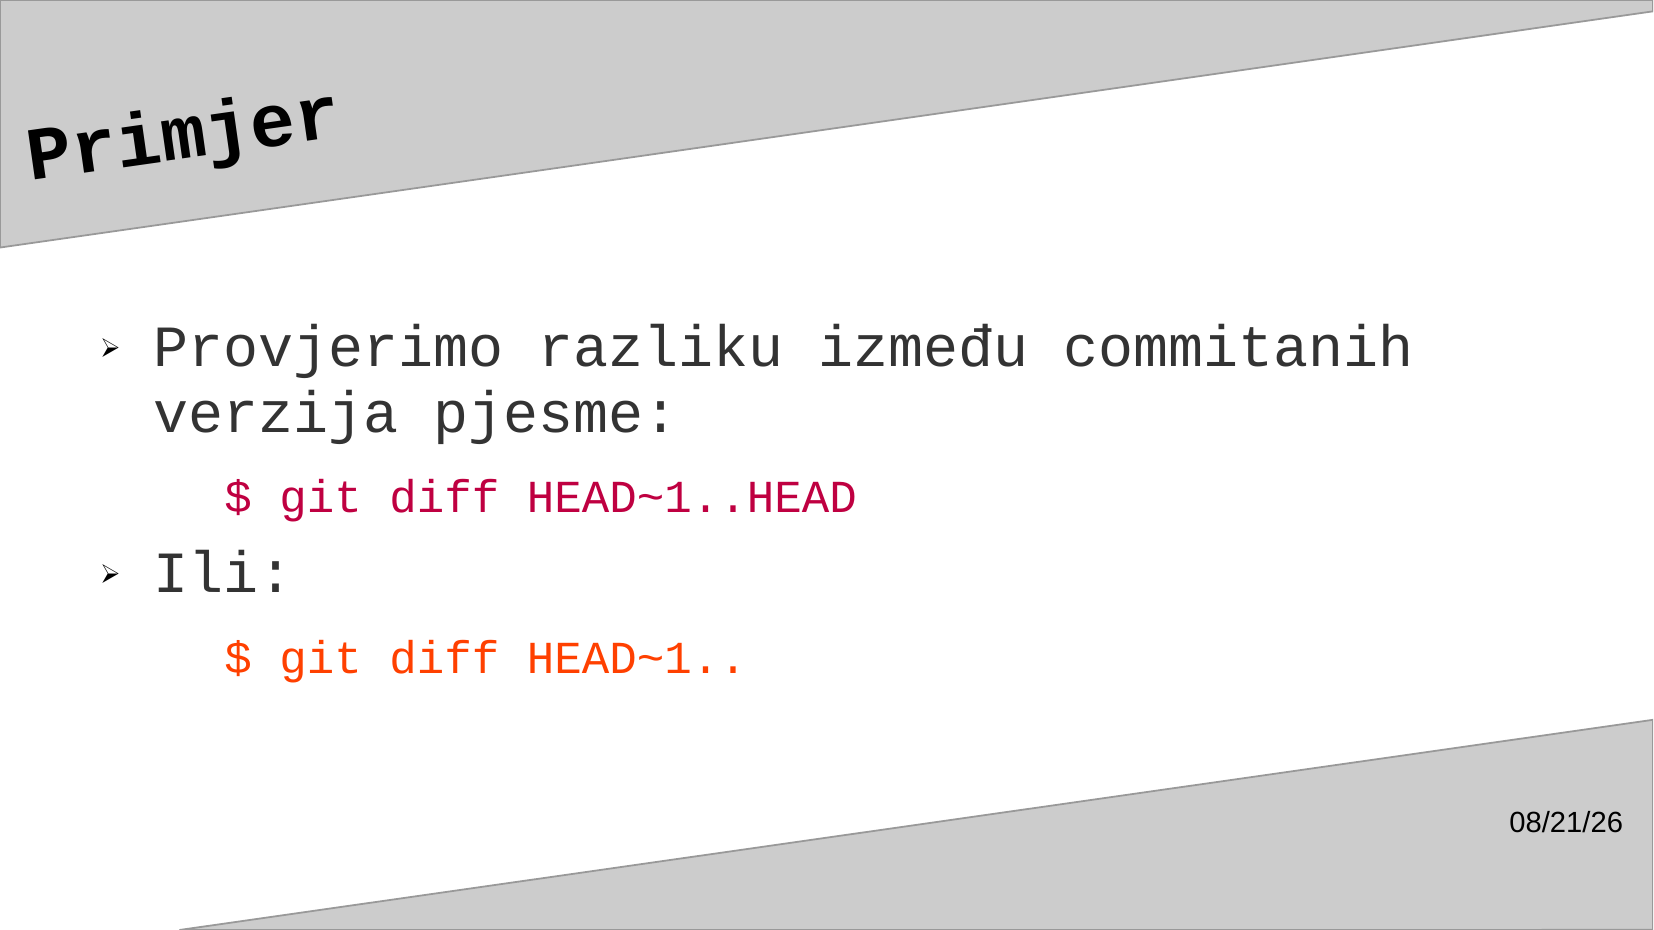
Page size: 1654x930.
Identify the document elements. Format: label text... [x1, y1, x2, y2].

title Primjer [16, 0, 1501, 239]
list Provjerimo razliku između commitanih verzija pjesme: $ git diff HEAD~1..HEAD Ili: $ git diff HEAD~1.. [82, 248, 1538, 788]
